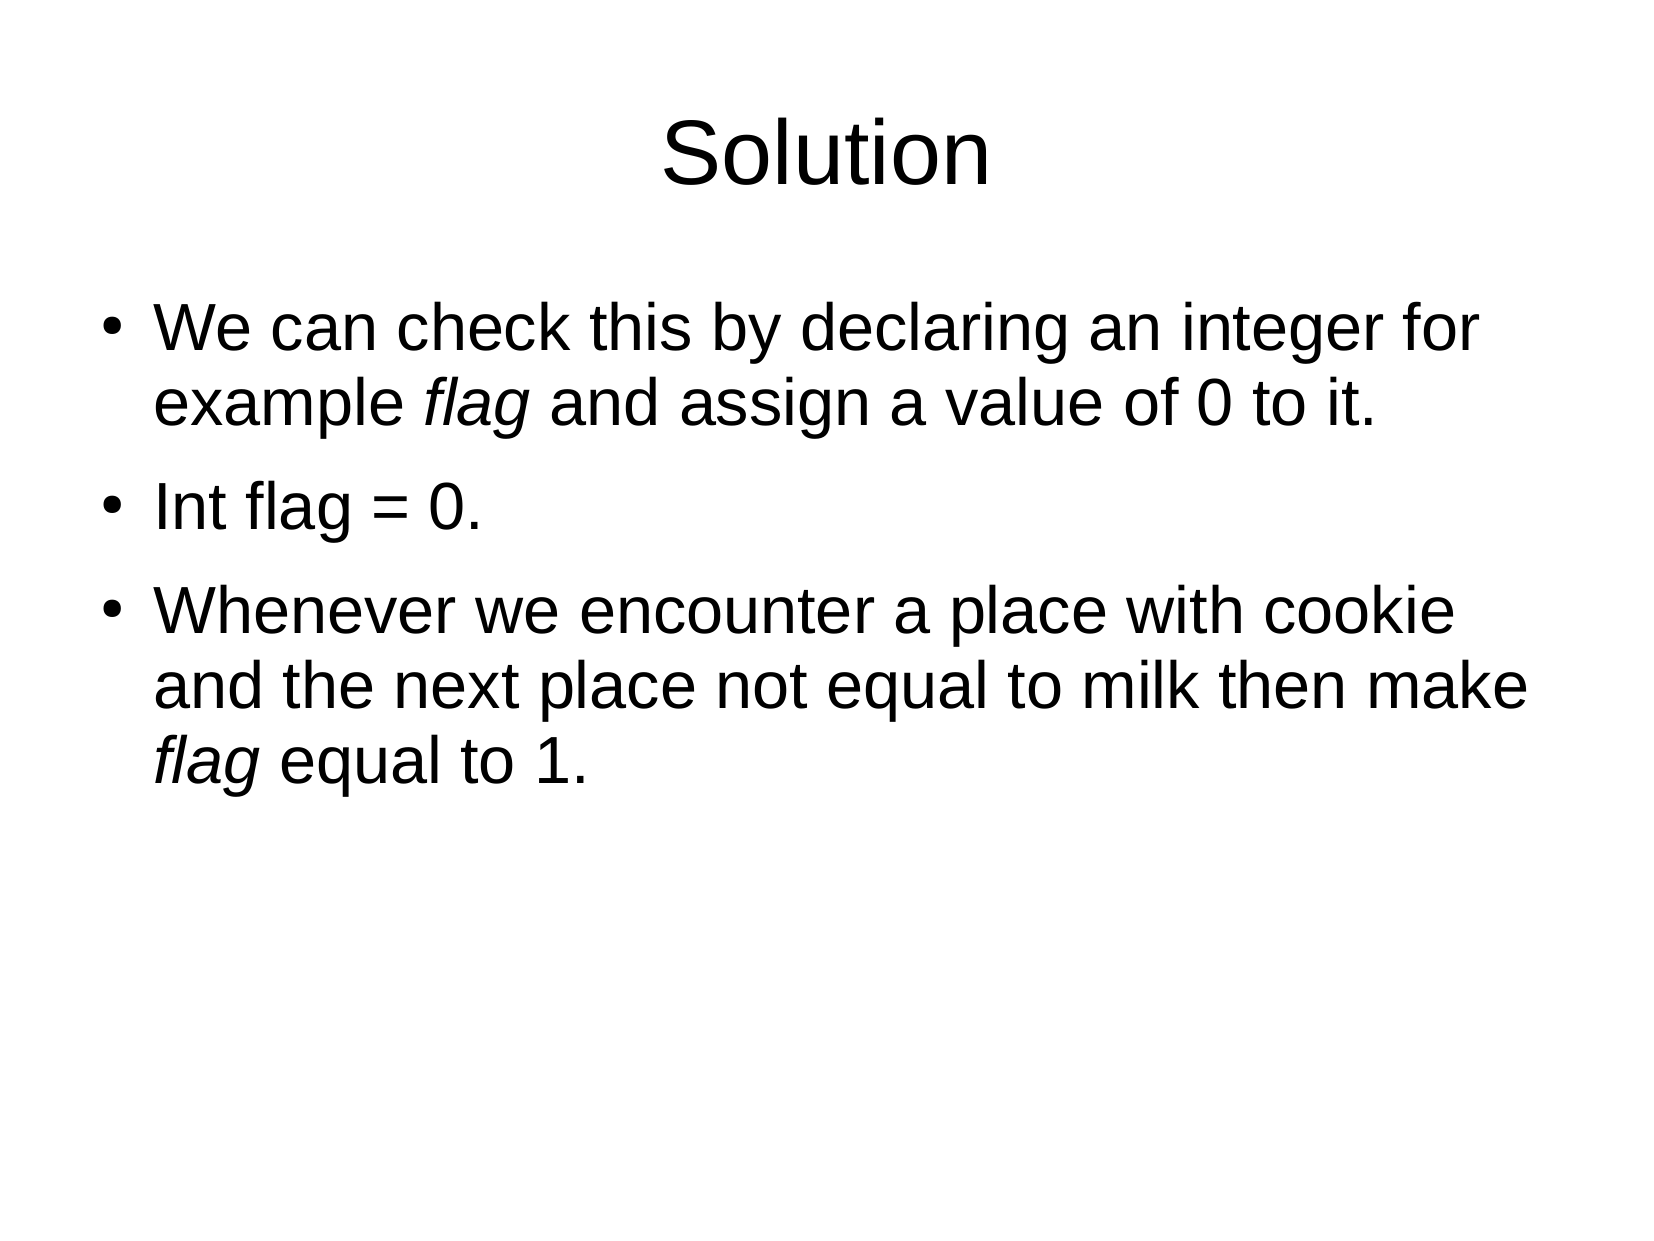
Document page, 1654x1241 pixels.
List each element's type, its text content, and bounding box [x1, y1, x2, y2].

list We can check this by declaring an integer for example flag and assign a value of 0 to it. Int flag = 0. Whenever we encounter a place with cookie and the next place not equal to milk then make flag equal to 1. [82, 290, 1571, 1010]
title Solution [82, 49, 1571, 257]
